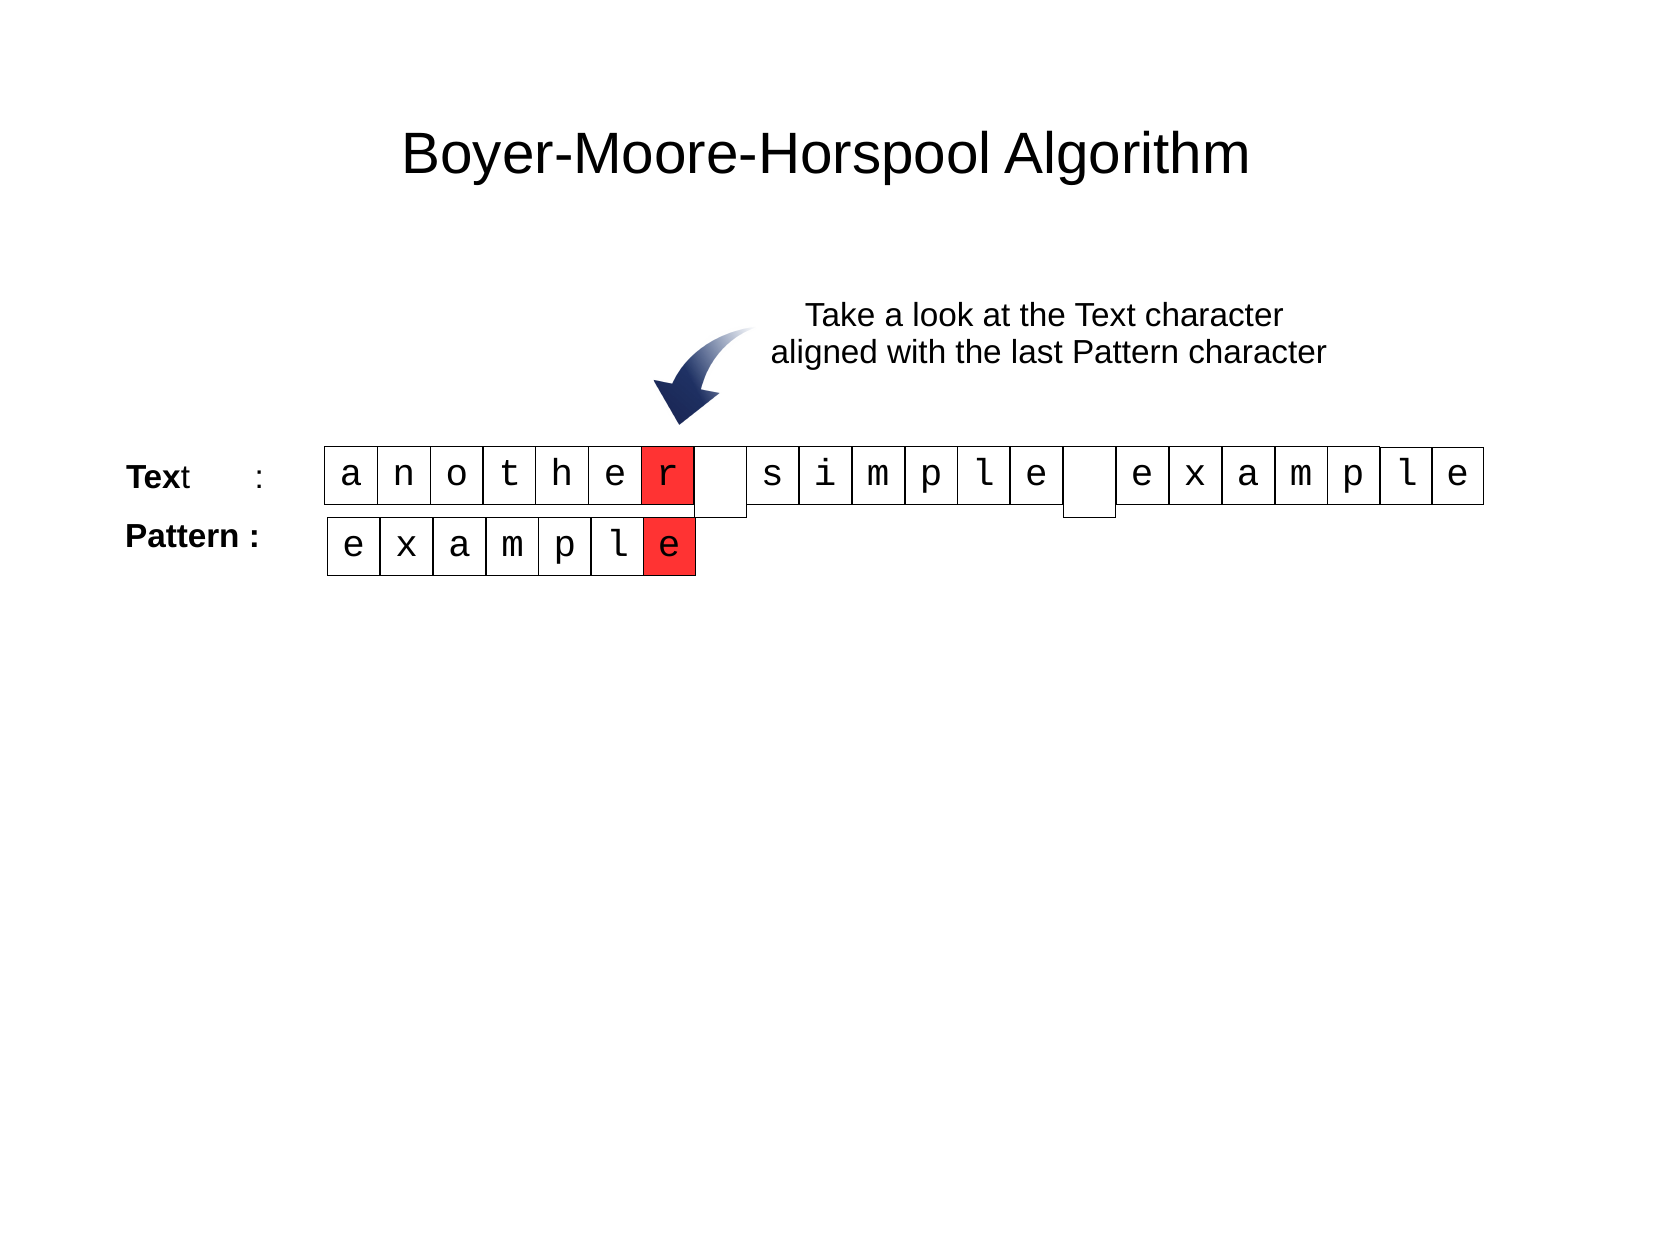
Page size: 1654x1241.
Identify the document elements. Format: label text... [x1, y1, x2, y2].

text_box m [486, 517, 538, 573]
text_box e [1431, 447, 1484, 502]
text_box Text : [108, 448, 282, 506]
text_box e [1010, 446, 1063, 502]
text_box Pattern : [107, 507, 278, 565]
text_box h [535, 446, 588, 502]
text_box e [327, 517, 380, 573]
text_box r [641, 446, 694, 502]
text_box p [905, 446, 957, 502]
text_box l [1380, 447, 1431, 502]
text_box p [1327, 446, 1380, 502]
title Boyer-Moore-Horspool Algorithm [82, 49, 1571, 257]
text_box e [588, 446, 641, 502]
text_box e [643, 517, 696, 573]
text_box a [1222, 446, 1275, 502]
text_box o [430, 446, 483, 502]
text_box Take a look at the Text character aligned with the last Pattern character [755, 289, 1343, 378]
text_box a [433, 517, 486, 573]
text_box x [380, 517, 433, 573]
text_box s [746, 446, 799, 502]
text_box x [1169, 446, 1222, 502]
text_box e [1116, 446, 1169, 502]
text_box m [1275, 446, 1327, 502]
text_box [82, 290, 1571, 1010]
text_box l [957, 446, 1010, 502]
text_box p [538, 517, 591, 573]
picture [649, 318, 765, 432]
text_box m [852, 446, 905, 502]
text_box a [324, 446, 377, 502]
text_box t [483, 446, 535, 502]
text_box l [591, 517, 643, 573]
text_box i [799, 446, 852, 502]
text_box n [377, 446, 430, 502]
